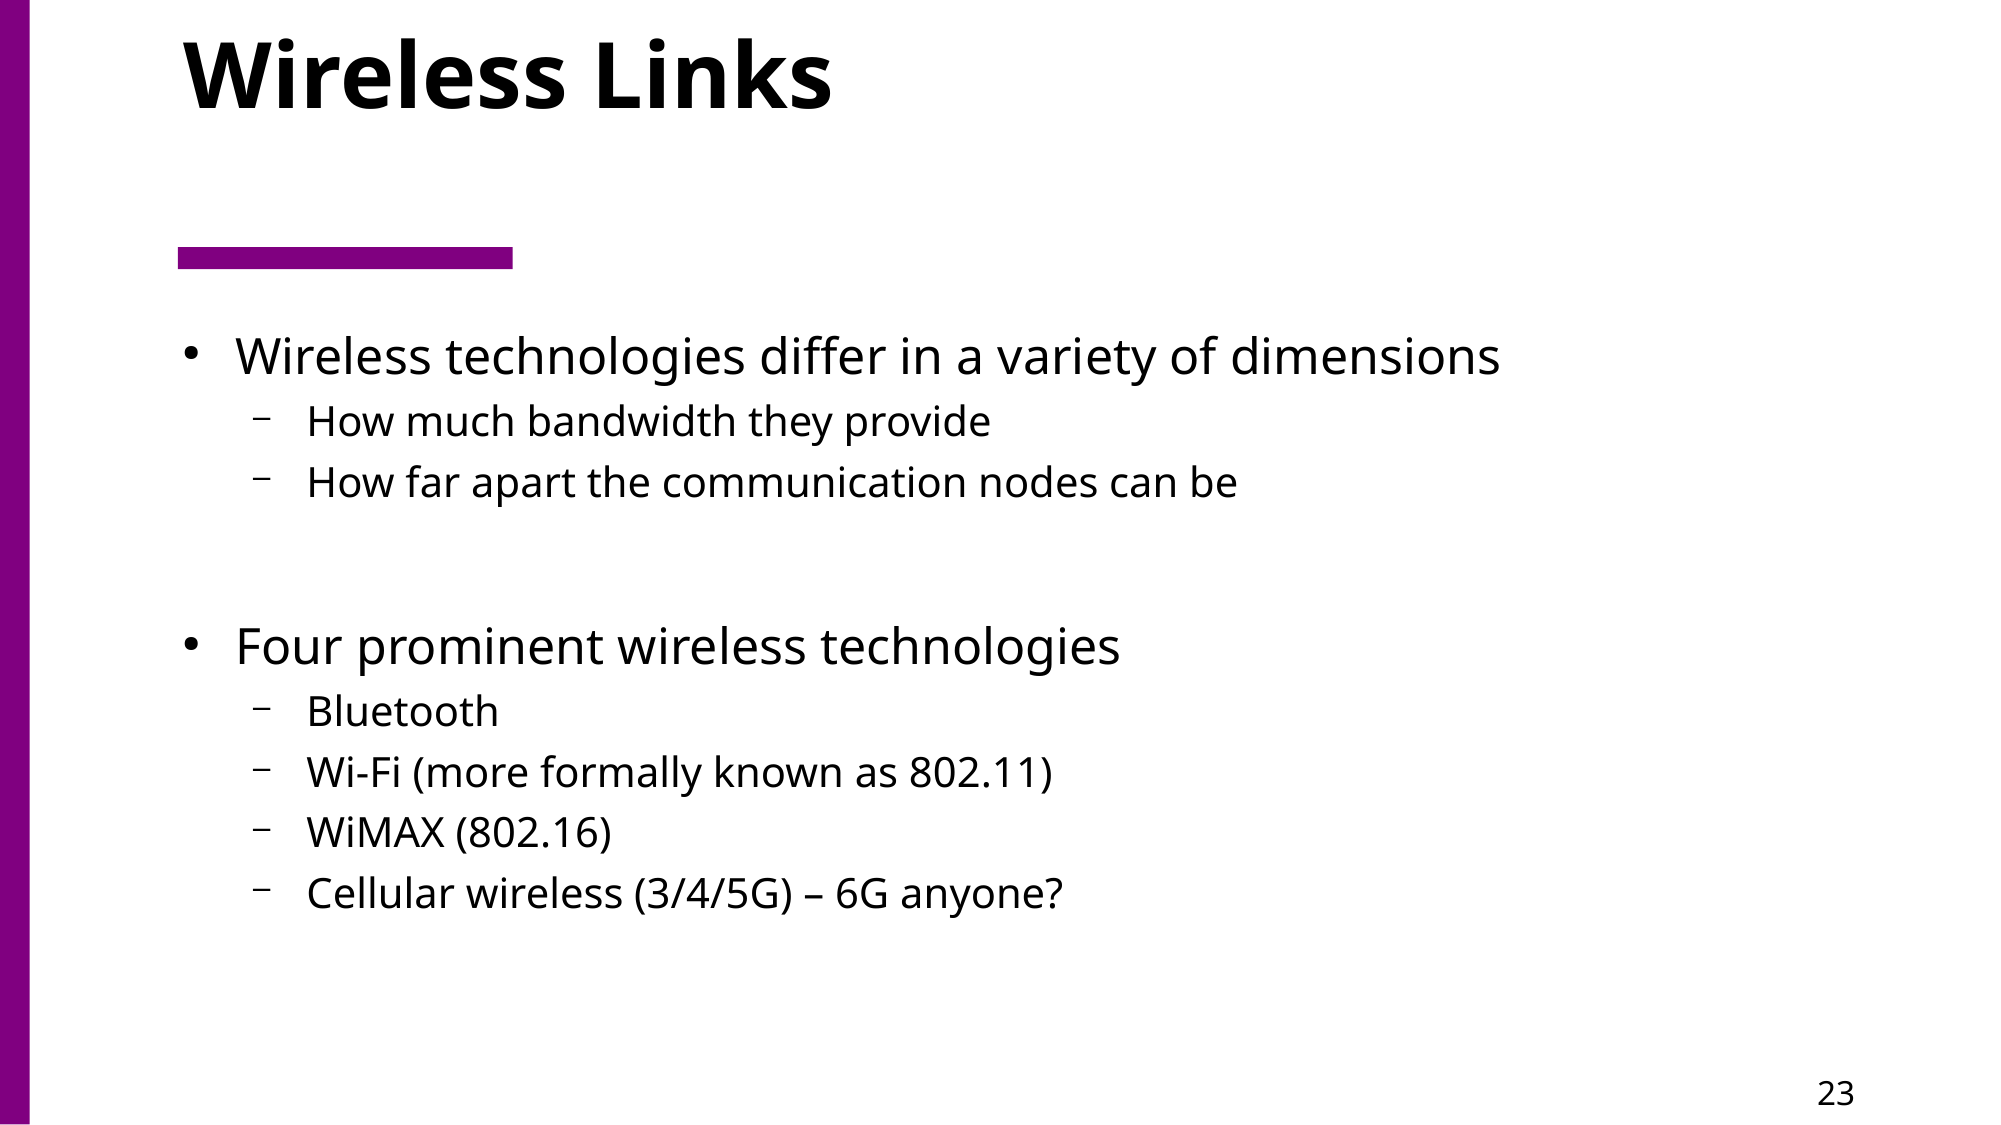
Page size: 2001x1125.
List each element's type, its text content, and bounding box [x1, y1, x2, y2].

list Wireless technologies differ in a variety of dimensions How much bandwidth they provide How far apart the communication nodes can be Four prominent wireless technologies Bluetooth Wi-Fi (more formally known as 802.11) WiMAX (802.16) Cellular wireless (3/4/5G) – 6G anyone? [149, 184, 1959, 1024]
title Wireless Links [133, 9, 1946, 135]
